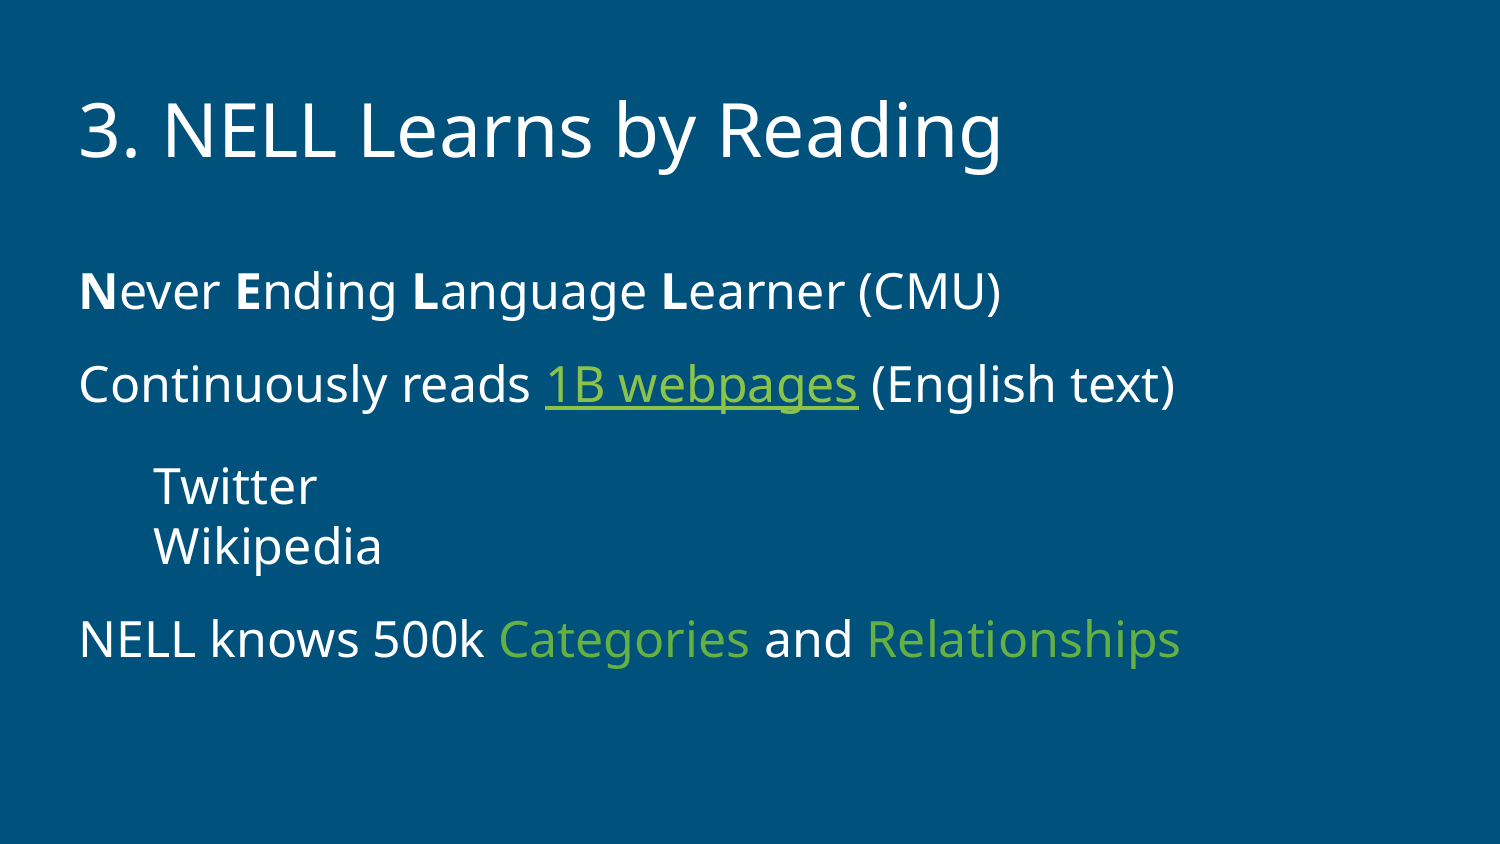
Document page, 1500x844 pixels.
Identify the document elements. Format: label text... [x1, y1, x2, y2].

list Never Ending Language Learner (CMU) Continuously reads 1B webpages (English text) Twitter Wikipedia NELL knows 500k Categories and Relationships [63, 244, 1437, 750]
title 3. NELL Learns by Reading [63, 75, 1437, 188]
